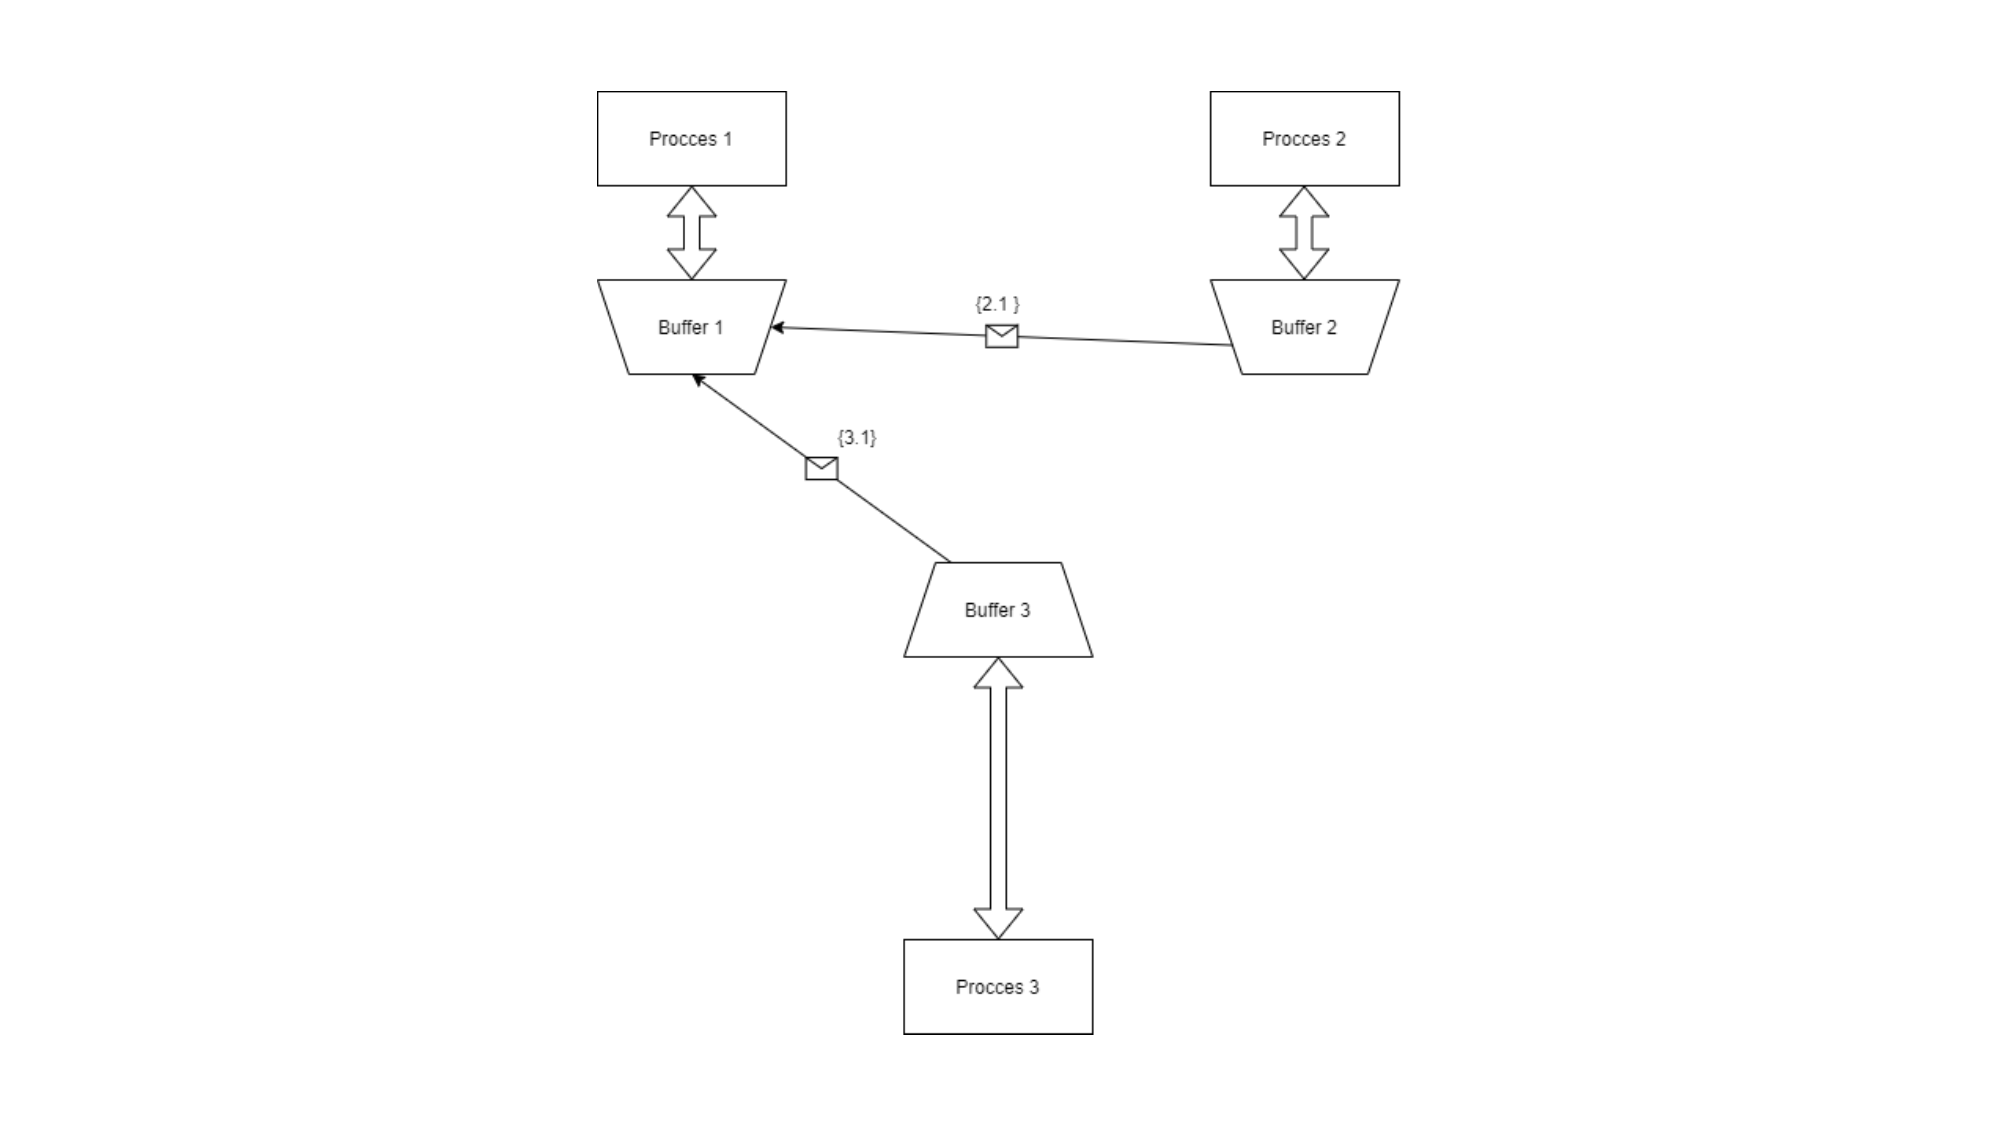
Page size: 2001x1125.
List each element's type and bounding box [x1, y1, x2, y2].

picture [597, 91, 1402, 1035]
